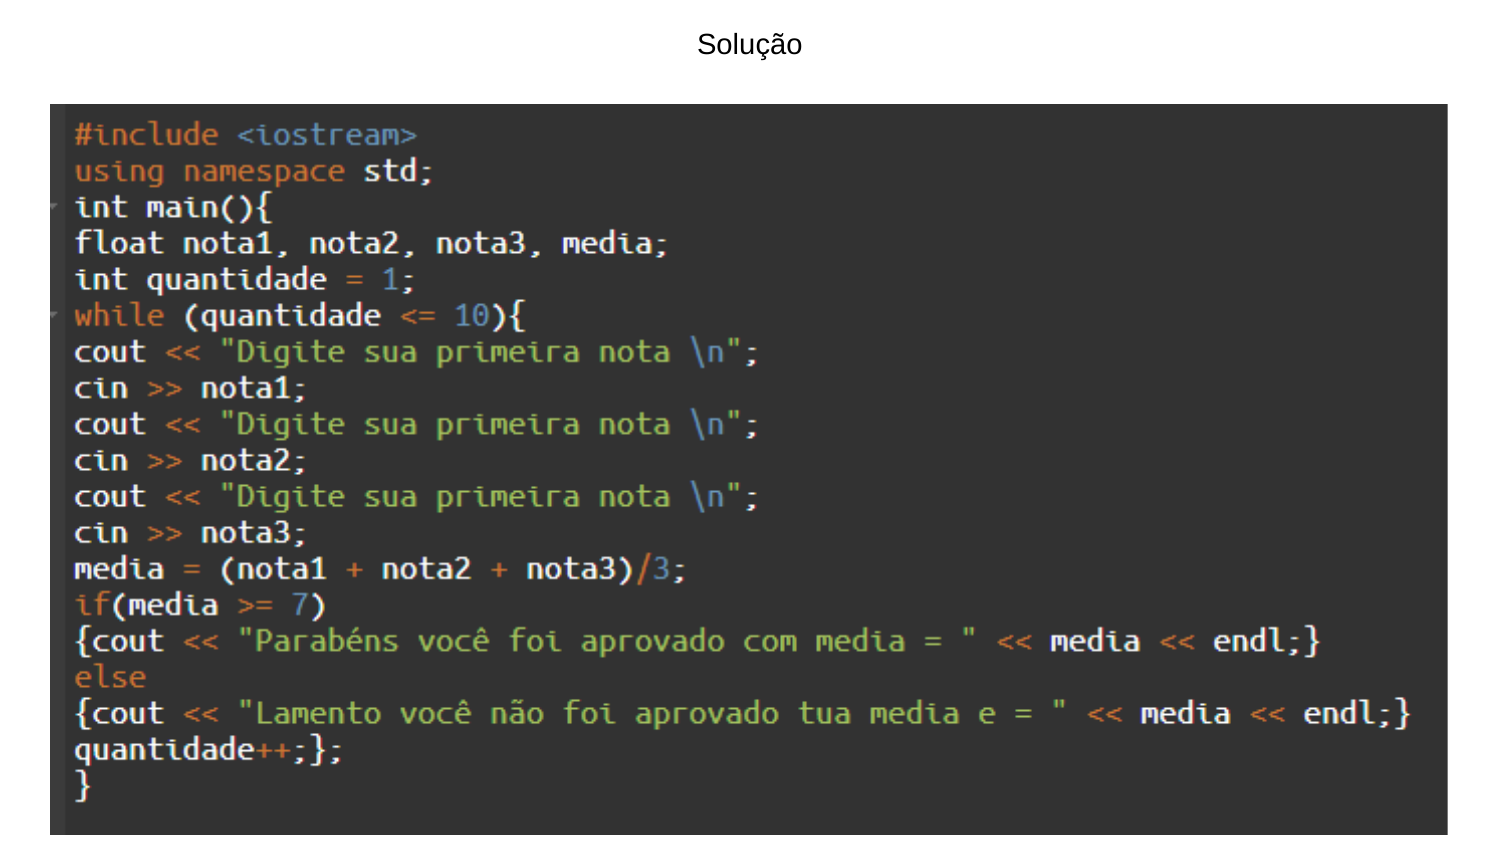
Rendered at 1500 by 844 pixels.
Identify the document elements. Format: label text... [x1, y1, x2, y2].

picture [50, 104, 1448, 835]
title Solução [51, 10, 1449, 105]
